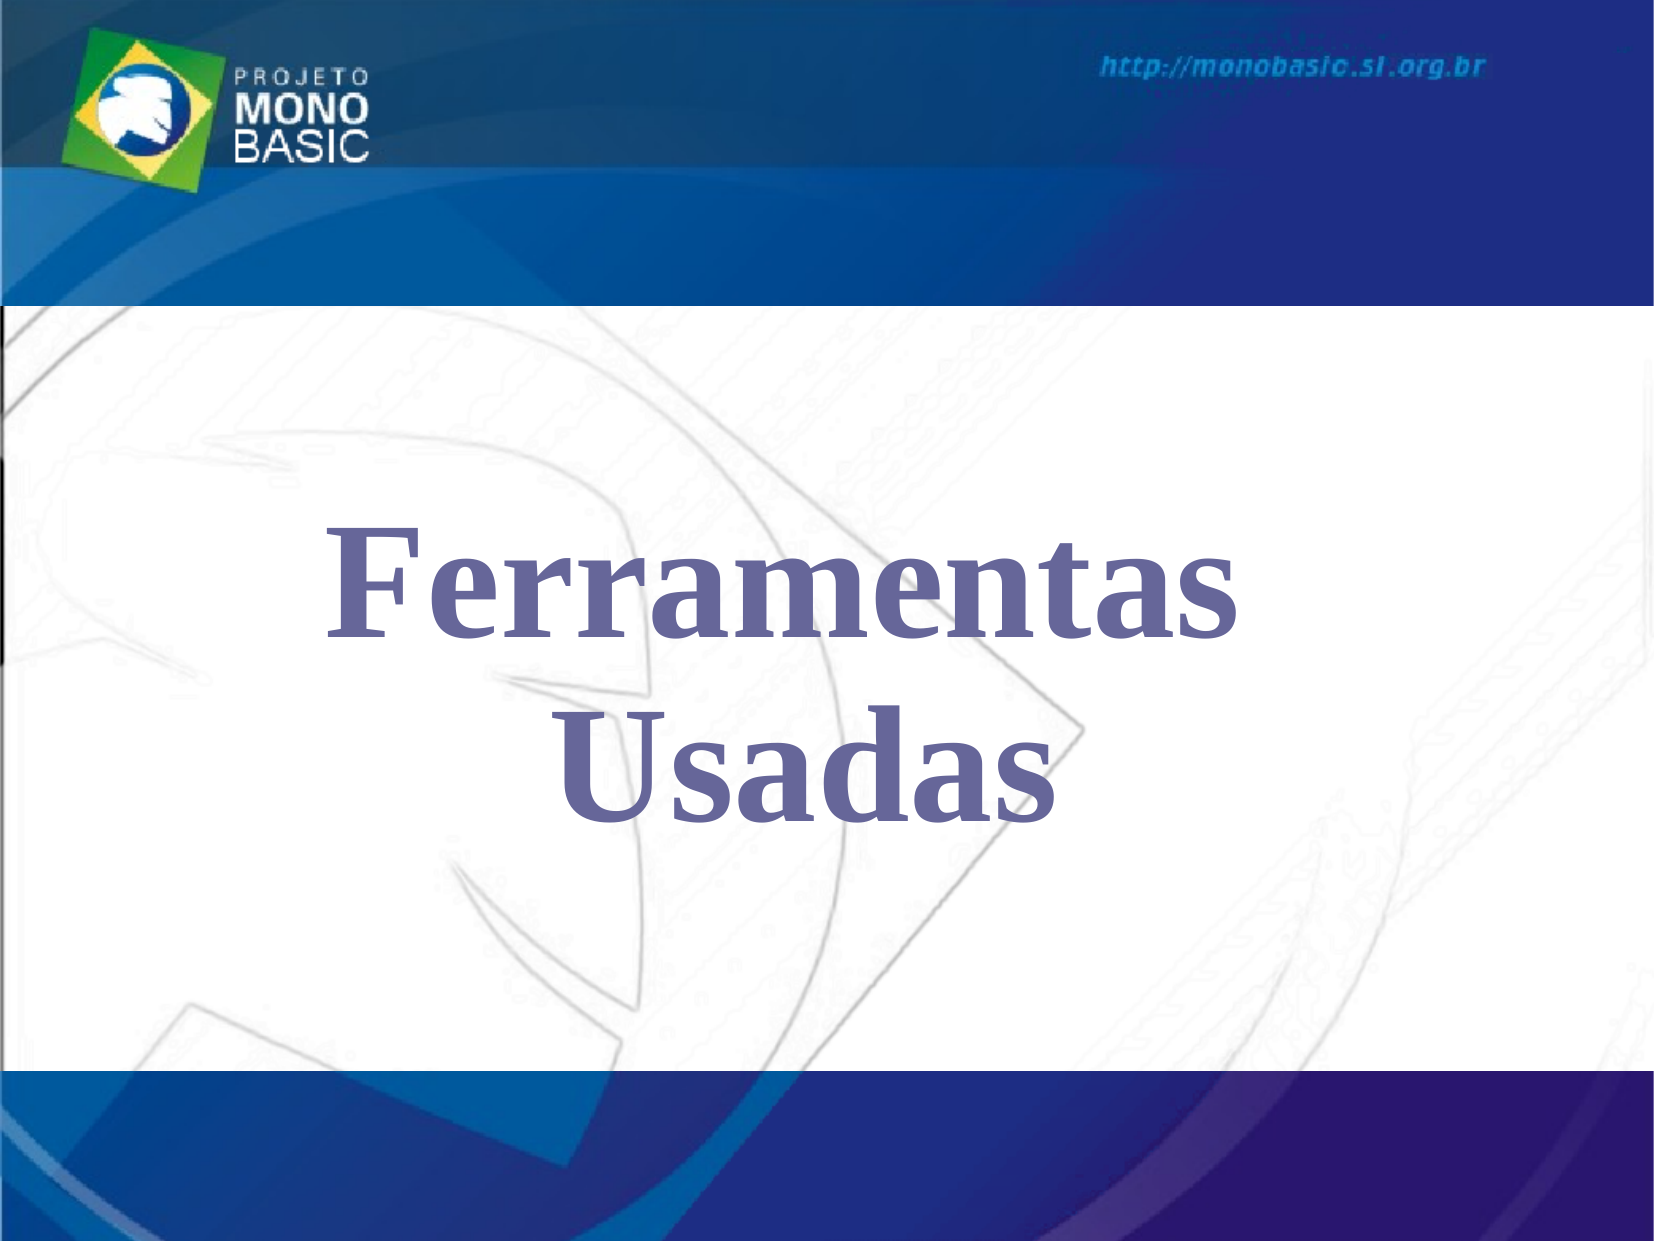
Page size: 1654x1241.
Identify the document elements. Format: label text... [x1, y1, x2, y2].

title Ferramentas Usadas [97, 455, 1510, 891]
picture [0, 0, 1654, 1241]
